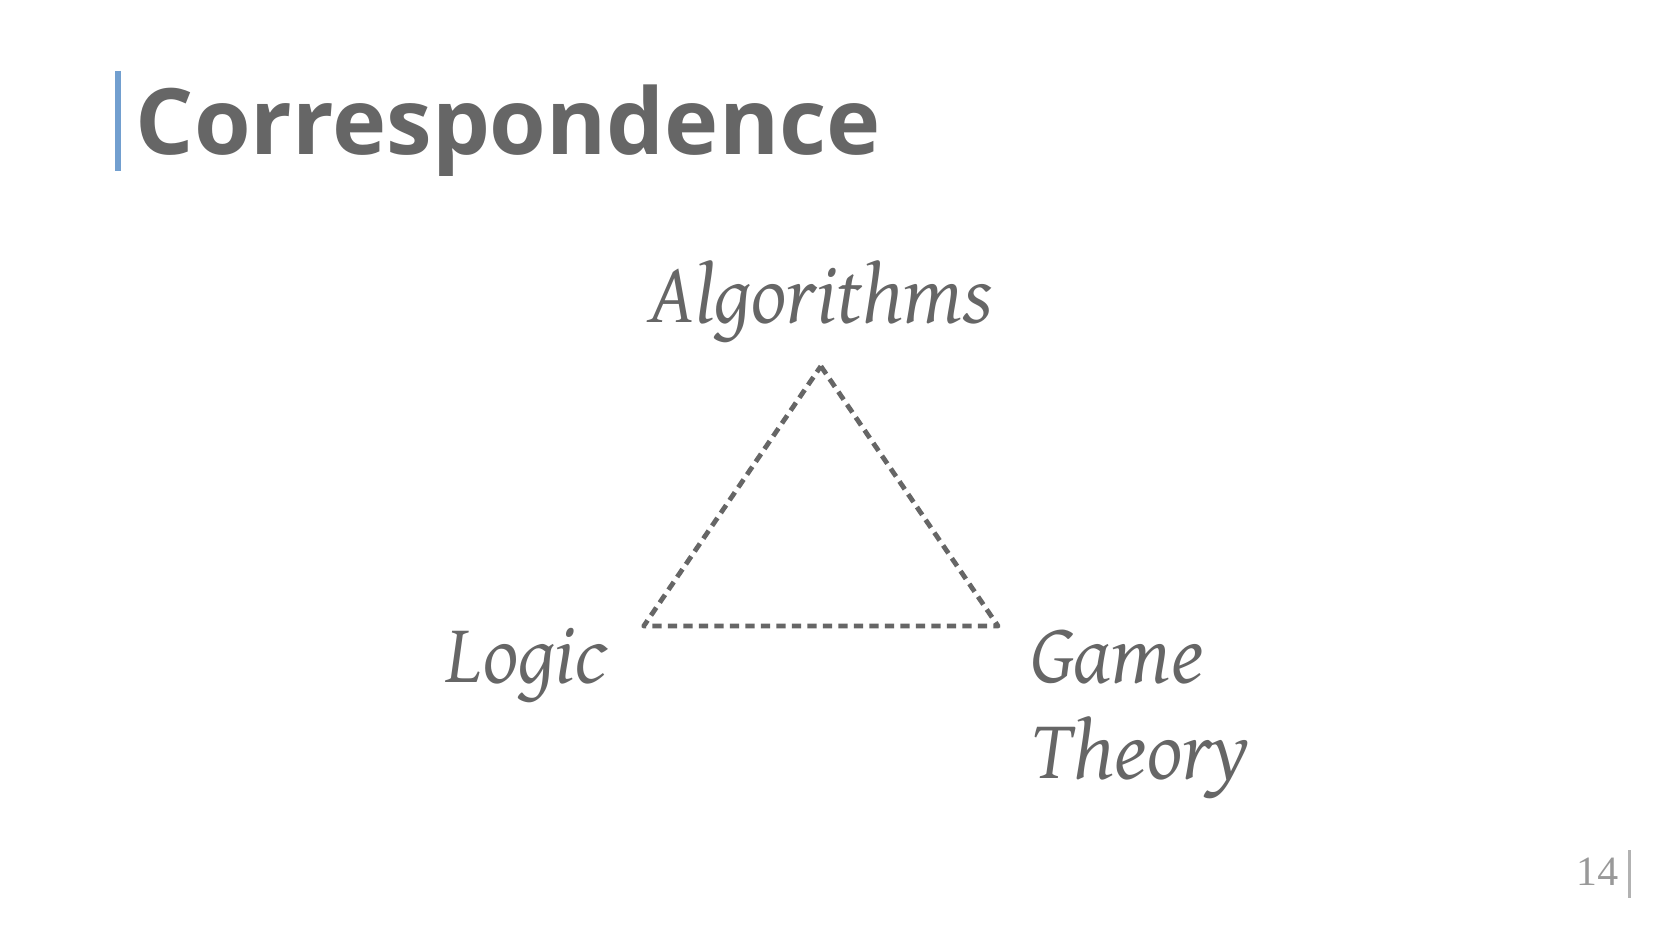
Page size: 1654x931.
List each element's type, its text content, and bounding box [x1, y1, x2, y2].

text_box Game Theory [1015, 602, 1288, 810]
text_box Algorithms [625, 242, 1016, 354]
text_box Logic [431, 602, 656, 714]
title Correspondence [135, 60, 1601, 178]
text_box [643, 366, 999, 627]
